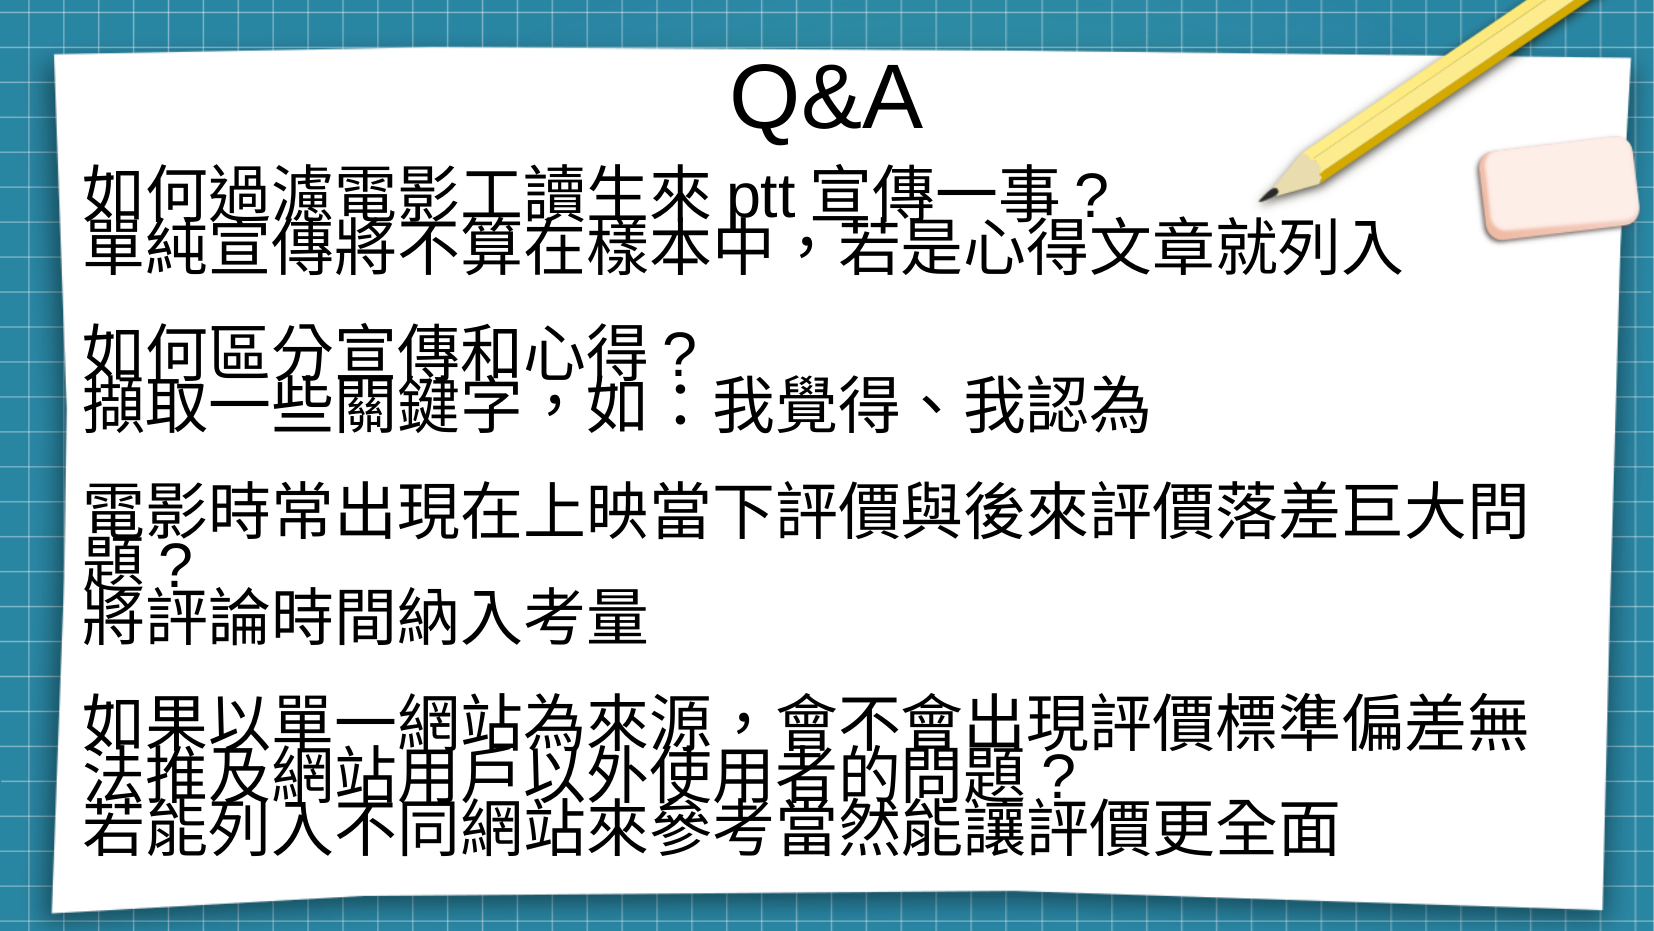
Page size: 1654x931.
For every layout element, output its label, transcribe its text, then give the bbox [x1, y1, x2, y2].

title Q&A [82, 23, 1571, 175]
title Q&A [239, 170, 256, 175]
list 如何過濾電影工讀生來ptt宣傳一事? 單純宣傳將不算在樣本中，若是心得文章就列入 如何區分宣傳和心得? 擷取一些關鍵字，如：我覺得、我認為 電影時常出現在上映當下評價與後來評價落差巨大問題? 將評論時間納入考量 如果以單一網站為來源，會不會出現評價標準偏差無法推及網站用戶以外使用者的問題? 若能列入不同網站來參考當然能讓評價更全面 [82, 175, 1571, 868]
